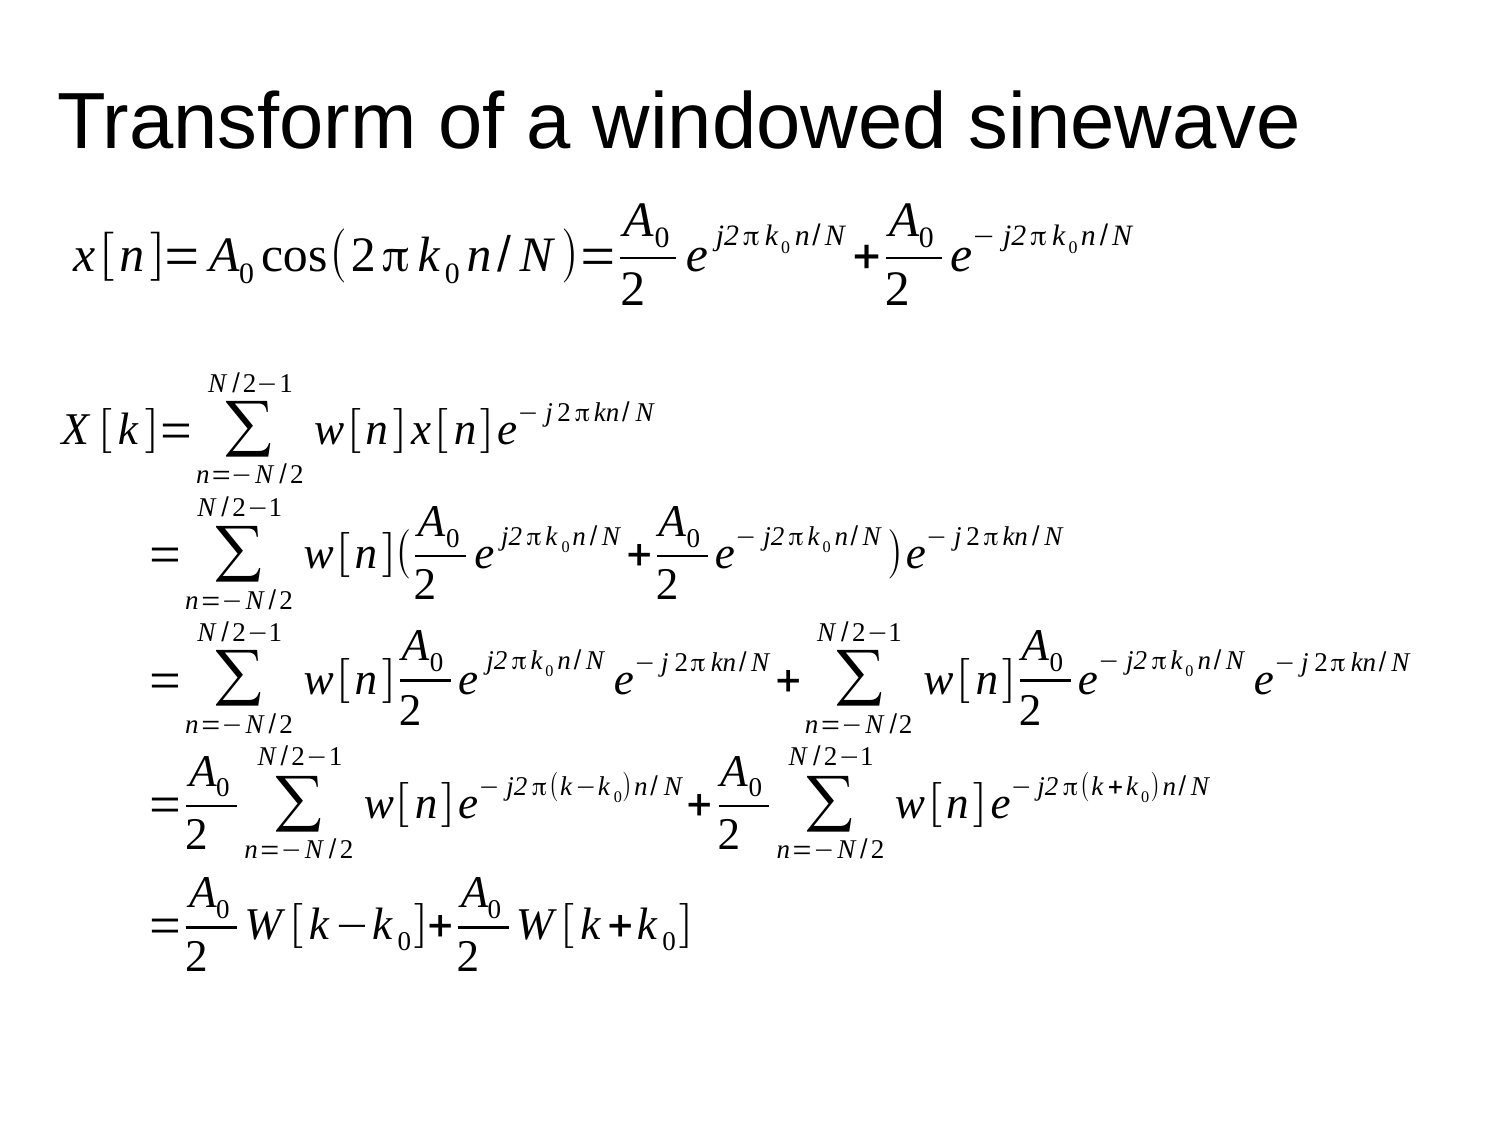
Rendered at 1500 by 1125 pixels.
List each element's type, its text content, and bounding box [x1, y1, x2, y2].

chart [50, 367, 1420, 981]
title Transform of a windowed sinewave [57, 27, 1408, 215]
chart [63, 191, 1143, 317]
